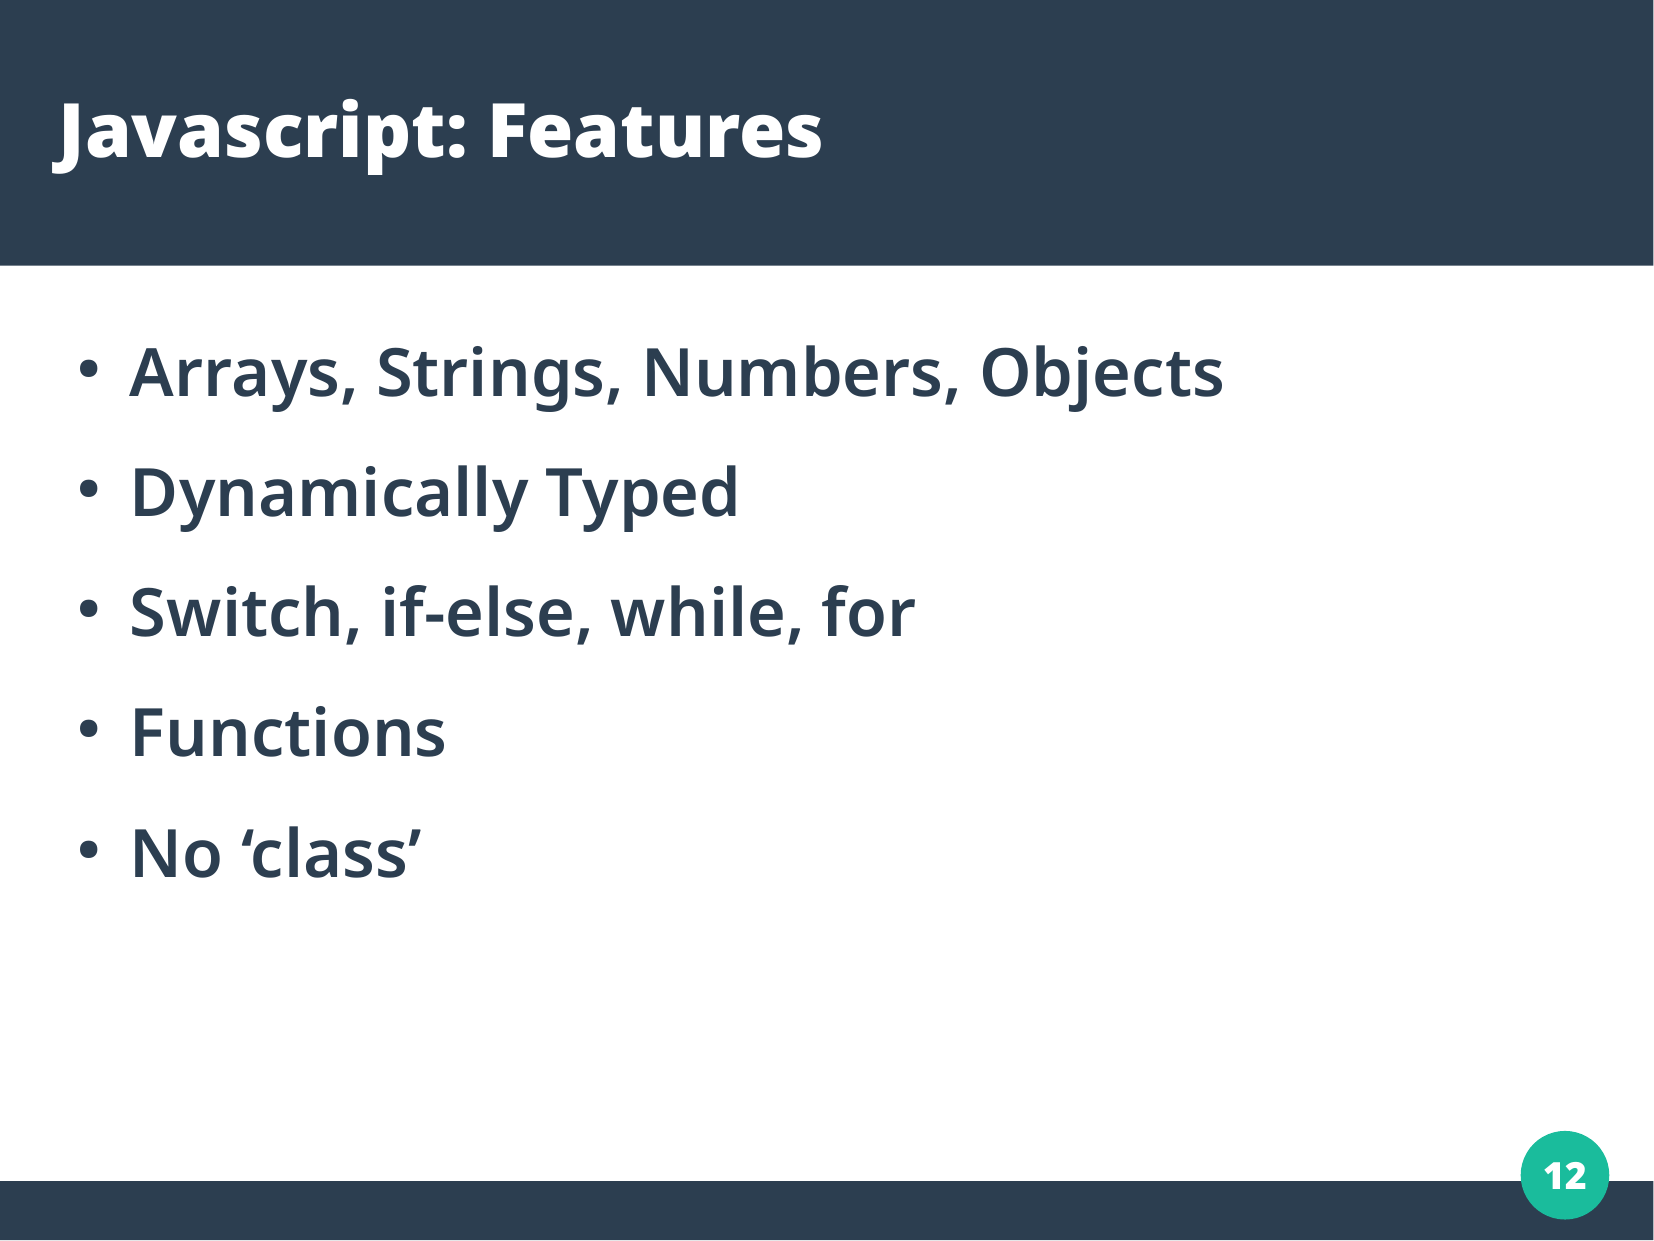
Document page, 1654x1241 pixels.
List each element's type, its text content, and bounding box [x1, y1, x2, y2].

title Javascript: Features [59, 49, 1595, 207]
list Arrays, Strings, Numbers, Objects Dynamically Typed Switch, if-else, while, for Functions No ‘class’ [59, 324, 1595, 1152]
